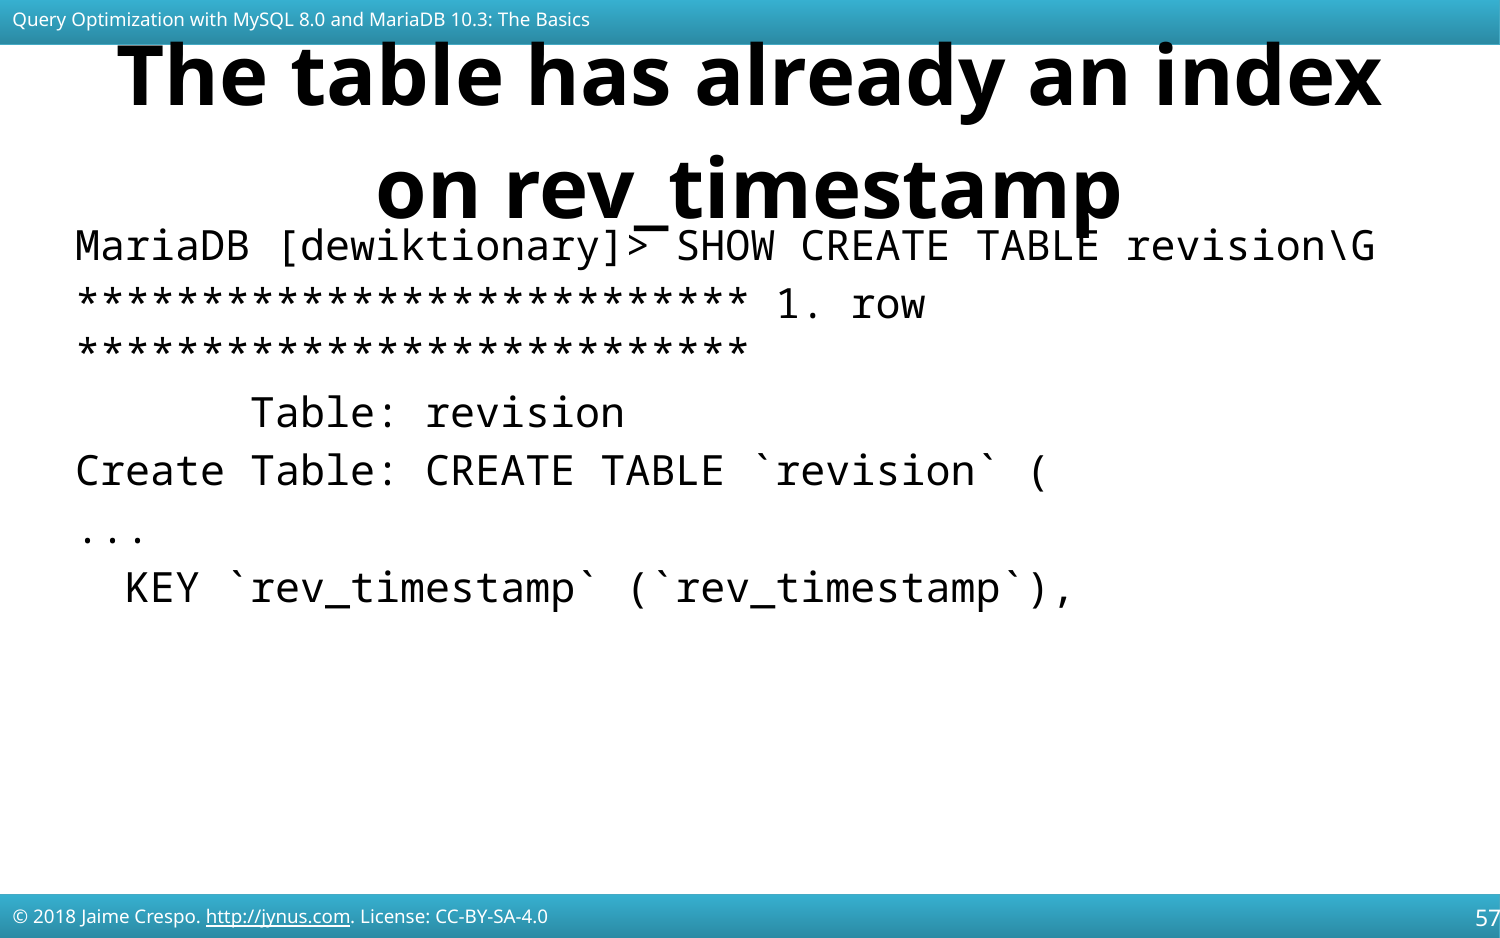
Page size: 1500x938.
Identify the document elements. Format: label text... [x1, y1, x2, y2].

list MariaDB [dewiktionary]> SHOW CREATE TABLE revision\G *************************** 1. row *************************** Table: revision Create Table: CREATE TABLE `revision` ( ... KEY `rev_timestamp` (`rev_timestamp`), [75, 218, 1425, 876]
slide_number [1389, 896, 1490, 935]
title The table has already an index on rev_timestamp [75, 36, 1425, 218]
